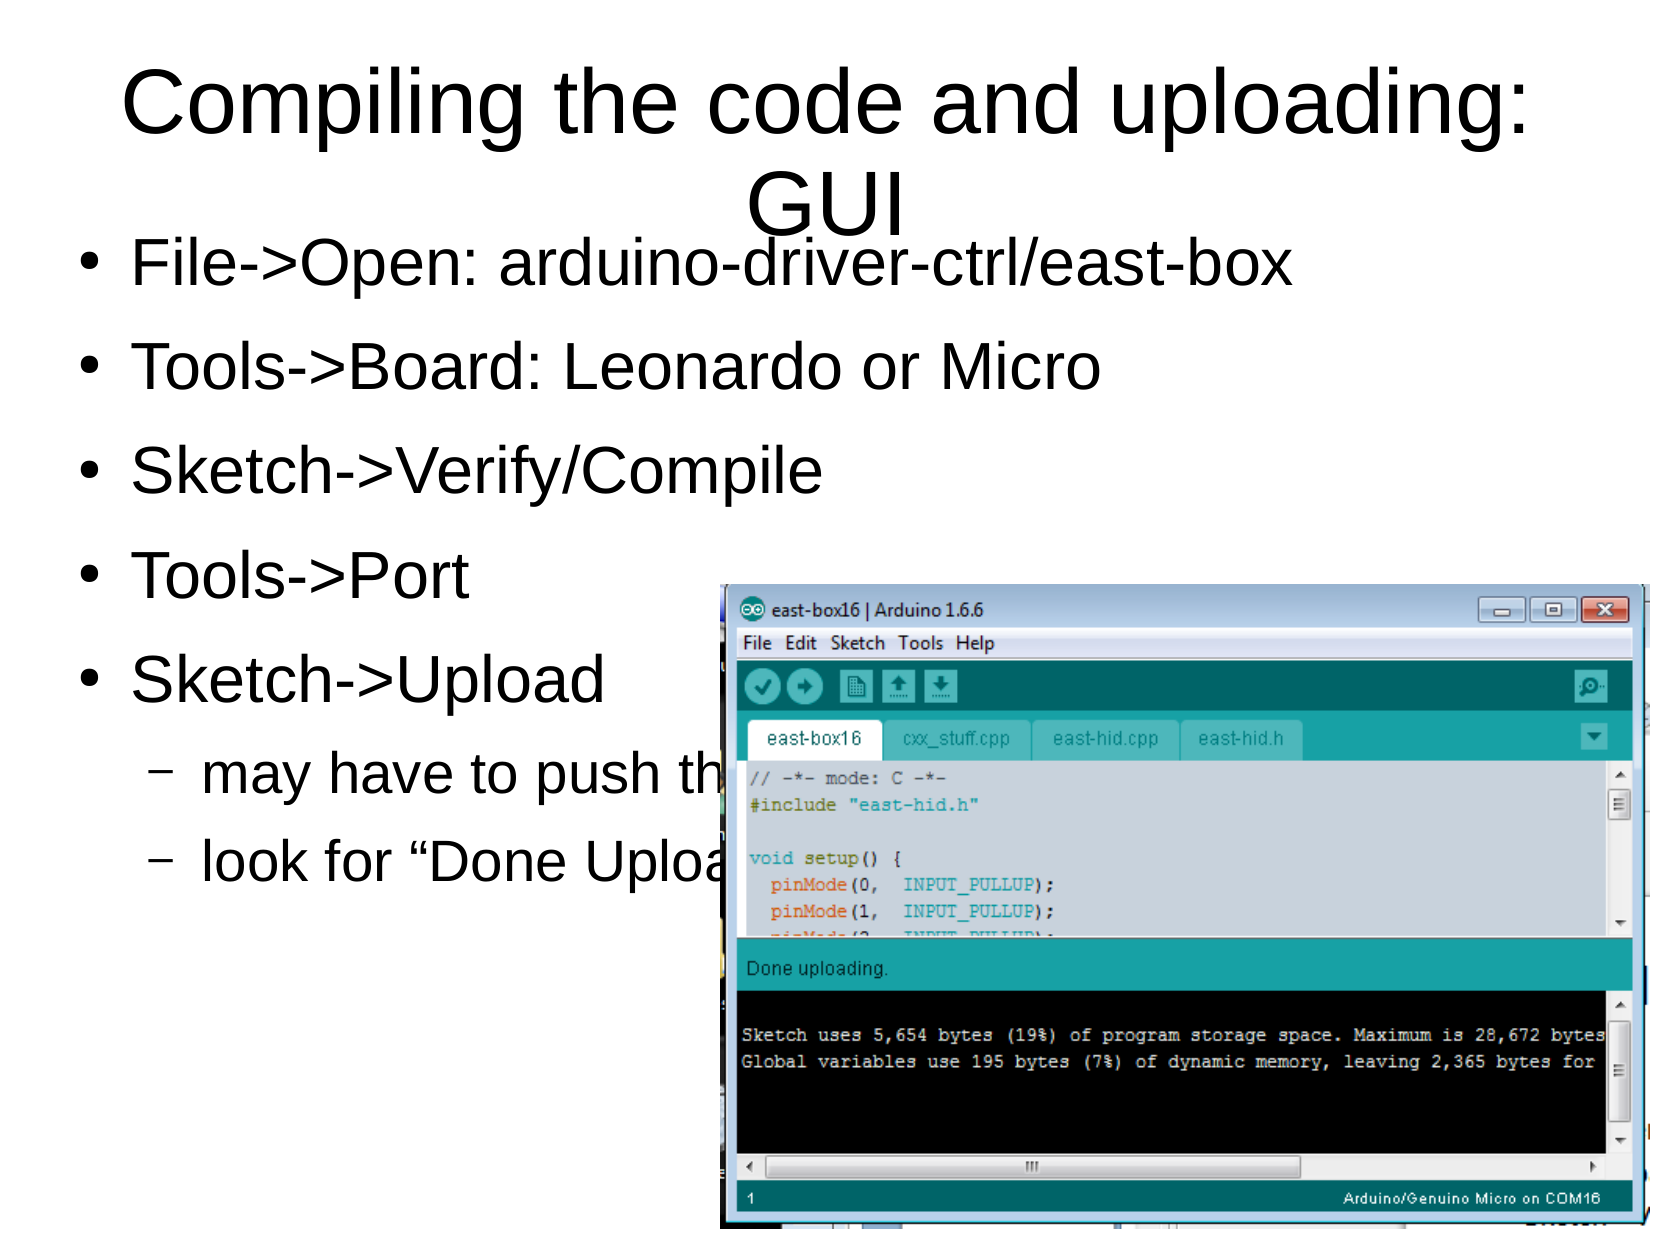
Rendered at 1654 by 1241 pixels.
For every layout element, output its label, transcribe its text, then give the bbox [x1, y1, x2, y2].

picture [720, 584, 1650, 1229]
list File->Open: arduino-driver-ctrl/east-box Tools->Board: Leonardo or Micro Sketch->Verify/Compile Tools->Port Sketch->Upload may have to push the reset button look for “Done Uploading” [60, 225, 1549, 945]
title Compiling the code and uploading: GUI [82, 49, 1571, 257]
